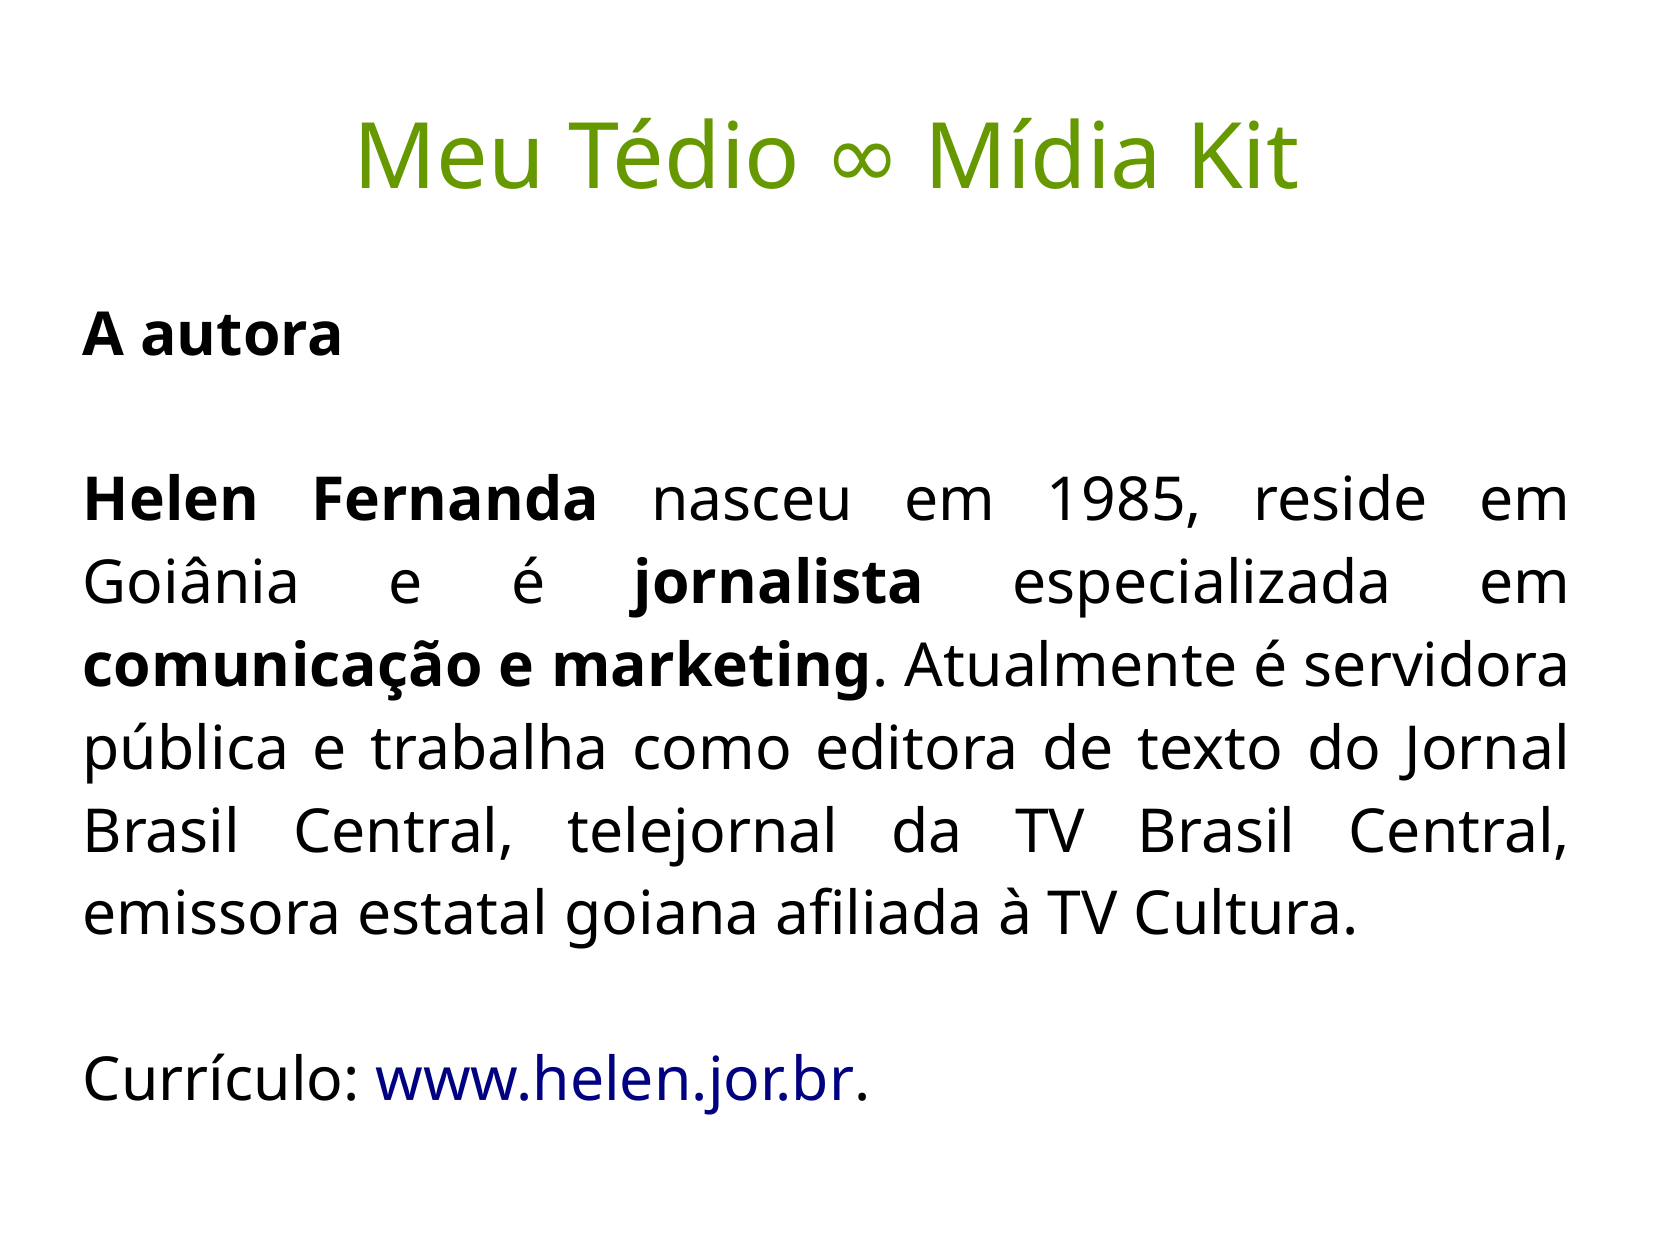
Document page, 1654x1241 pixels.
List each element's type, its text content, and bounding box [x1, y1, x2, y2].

list A autora Helen Fernanda nasceu em 1985, reside em Goiânia e é jornalista especializada em comunicação e marketing. Atualmente é servidora pública e trabalha como editora de texto do Jornal Brasil Central, telejornal da TV Brasil Central, emissora estatal goiana afiliada à TV Cultura. Currículo: www.helen.jor.br. [82, 290, 1571, 1182]
title Meu Tédio ∞ Mídia Kit [82, 49, 1571, 257]
